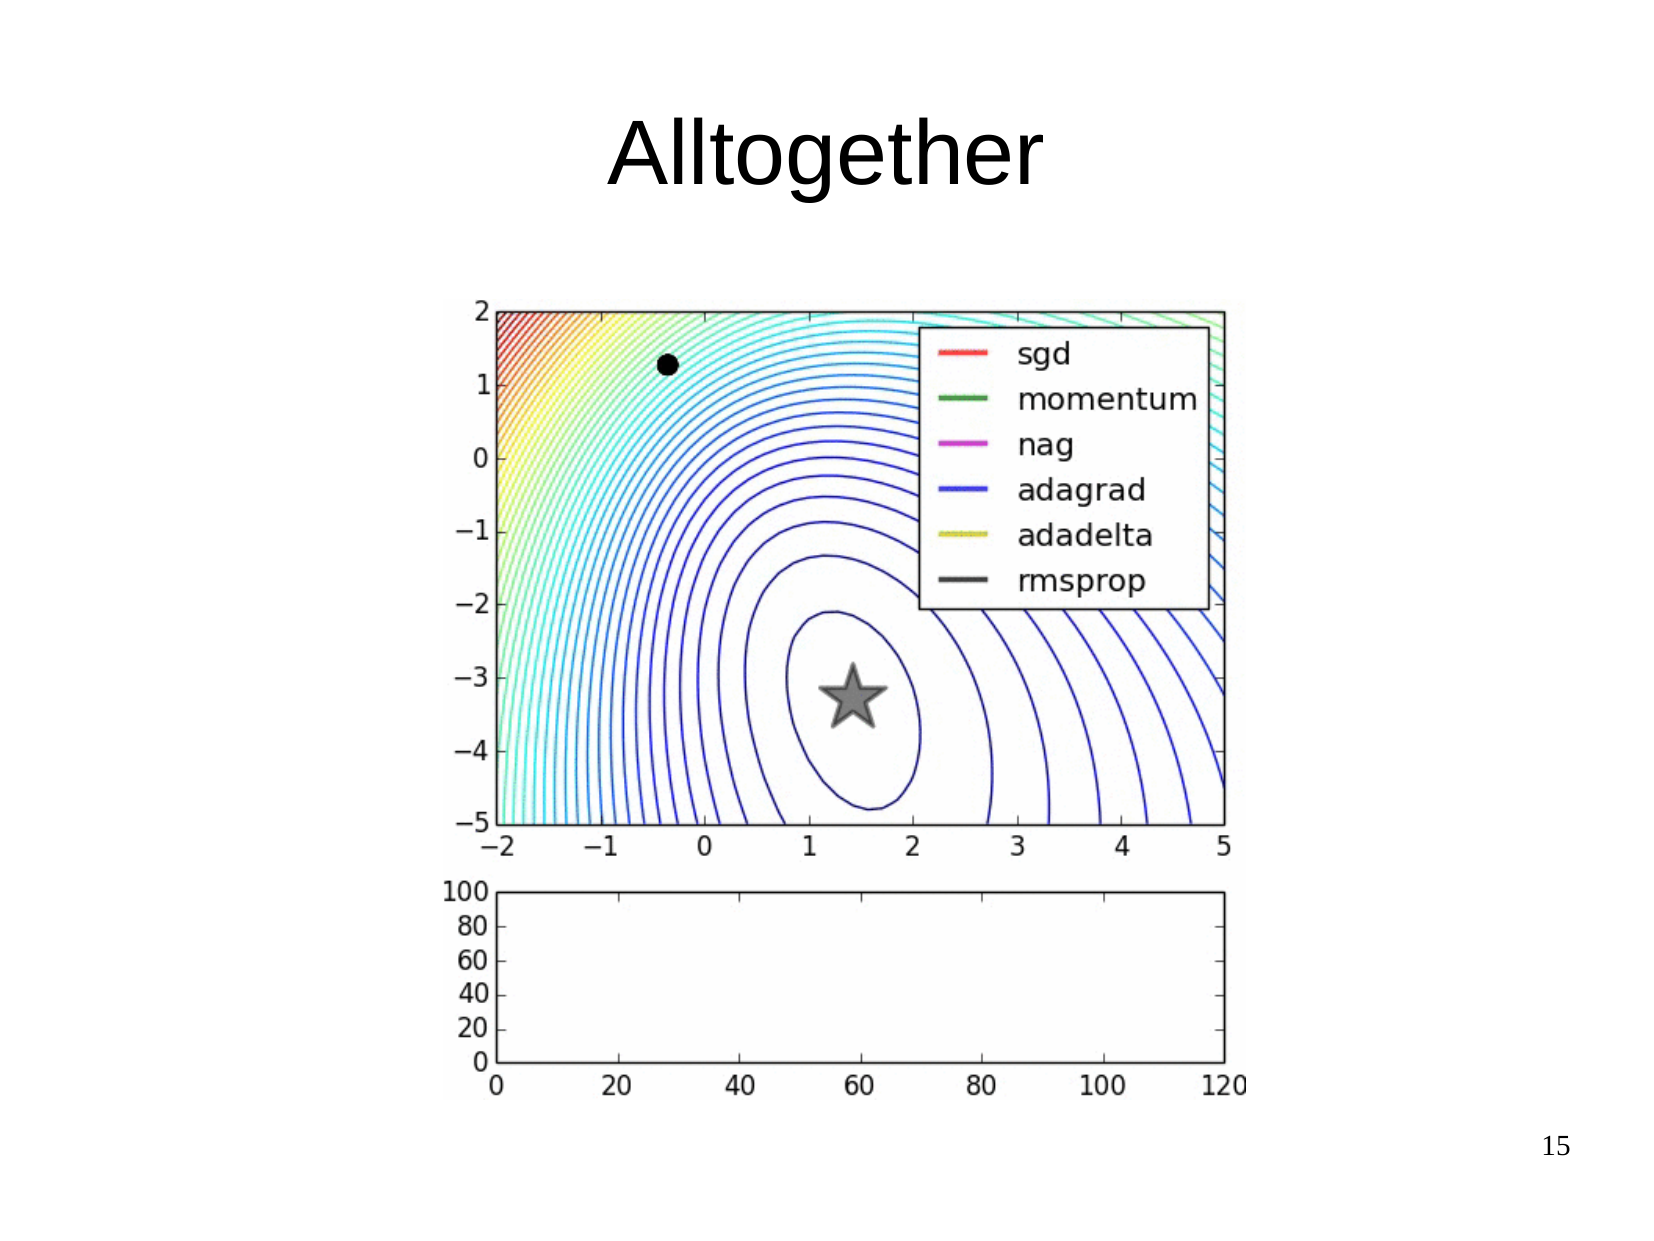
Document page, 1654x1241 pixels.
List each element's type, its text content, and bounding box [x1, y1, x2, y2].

title Alltogether [82, 49, 1571, 257]
picture [443, 299, 1246, 1100]
